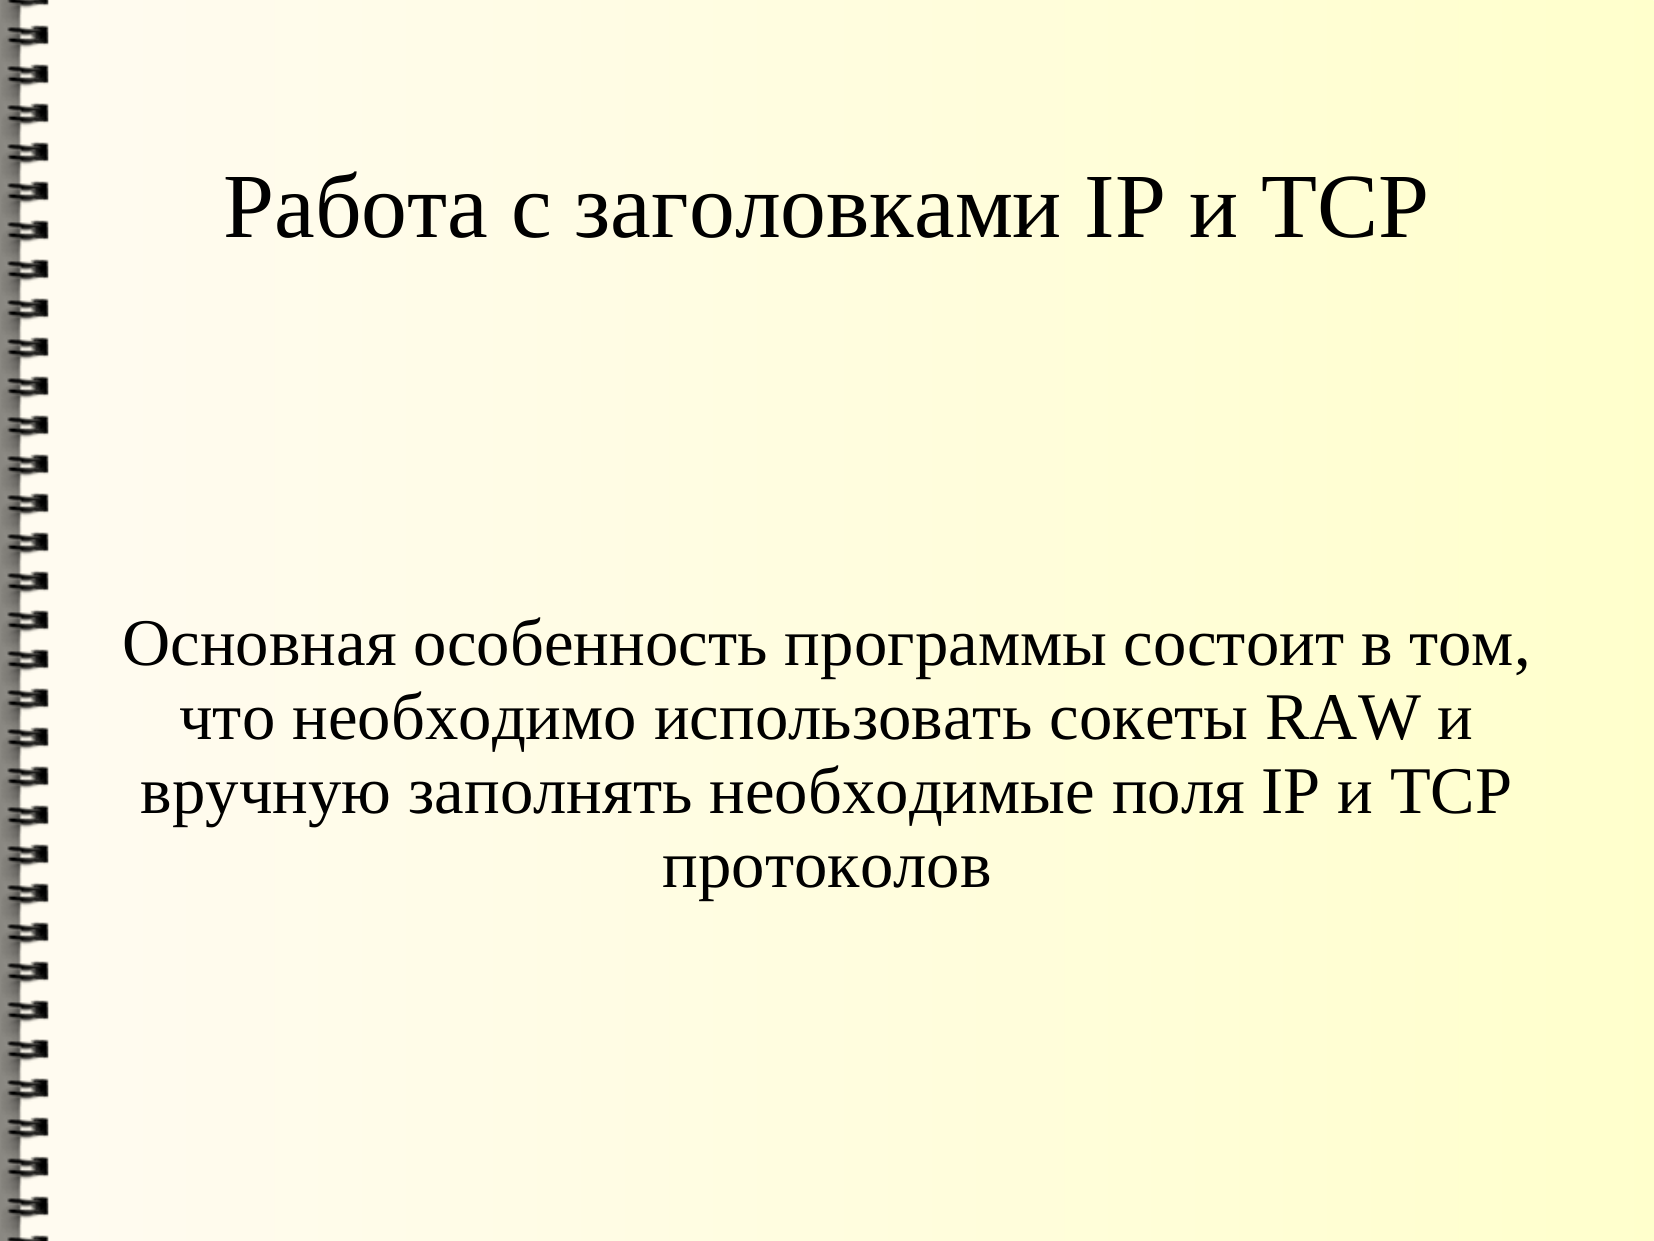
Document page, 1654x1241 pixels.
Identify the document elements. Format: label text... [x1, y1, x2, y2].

title Работа с заголовками IP и TCP [121, 110, 1534, 303]
picture [0, 0, 1654, 1241]
subtitle Основная особенность программы состоит в том, что необходимо использовать сокеты RAW и вручную заполнять необходимые поля IP и TCP протоколов [121, 344, 1534, 1164]
